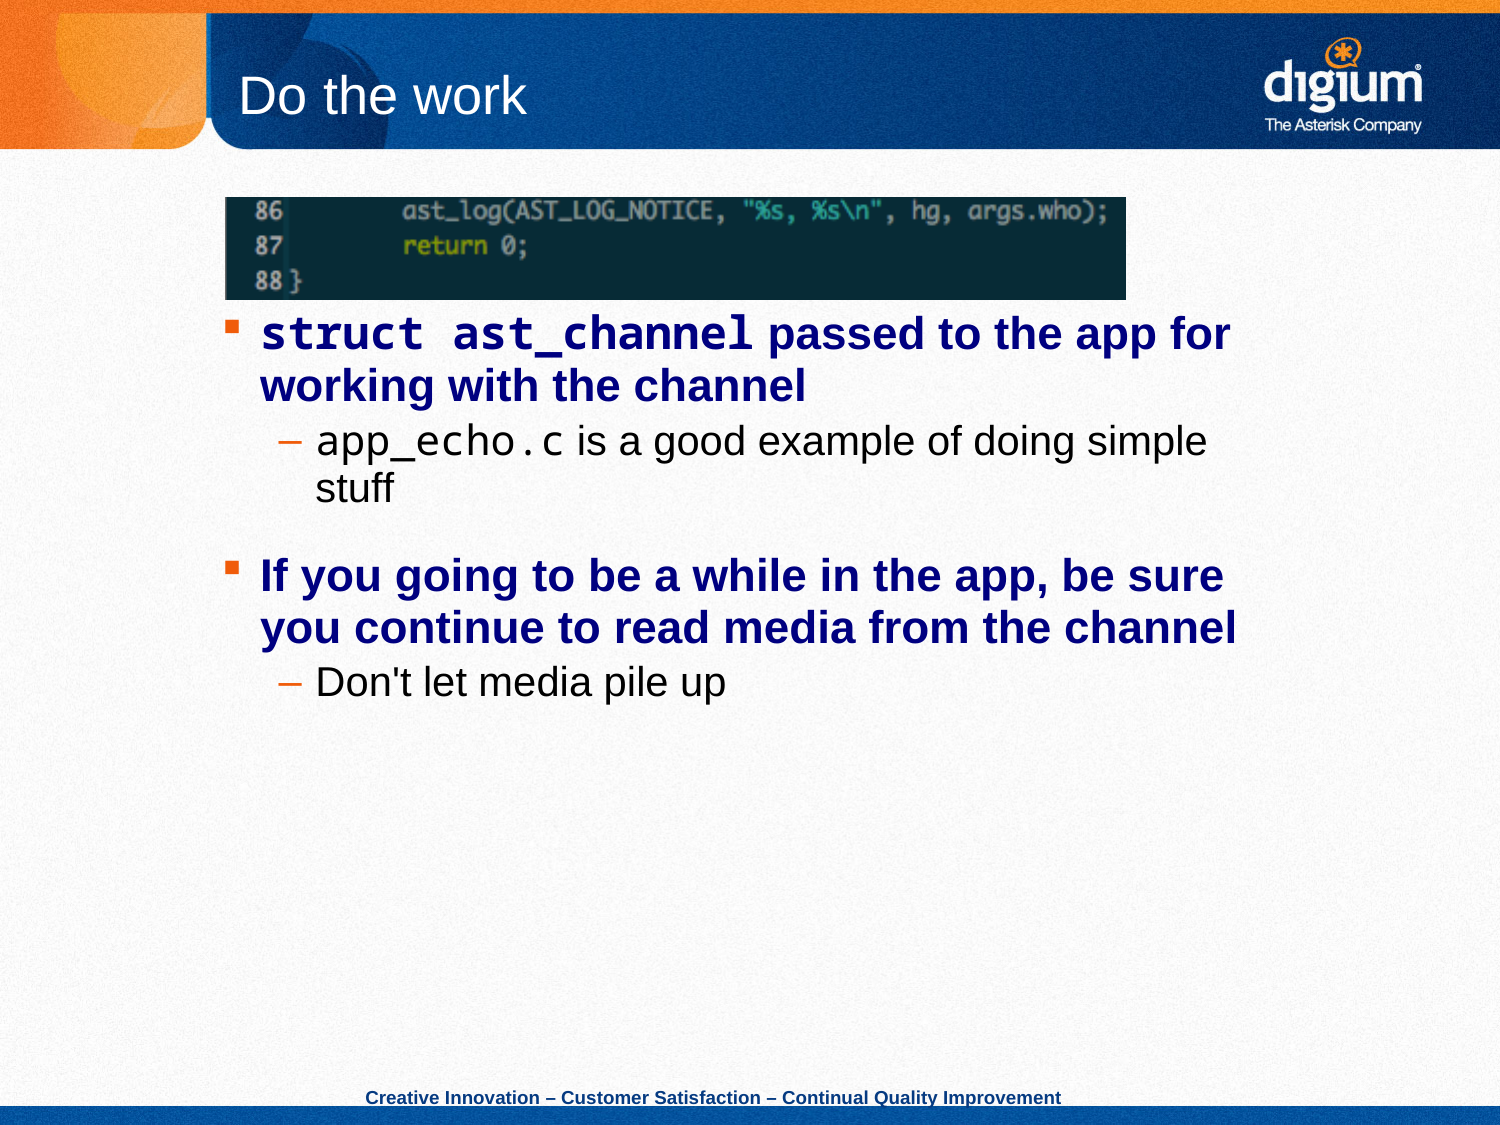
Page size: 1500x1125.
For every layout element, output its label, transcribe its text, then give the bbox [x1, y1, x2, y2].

list struct ast_channel passed to the app for working with the channel app_echo.c is a good example of doing simple stuff If you going to be a while in the app, be sure you continue to read media from the channel Don't let media pile up [206, 299, 1301, 877]
picture [0, 0, 1500, 1125]
title Do the work [238, 27, 1243, 127]
